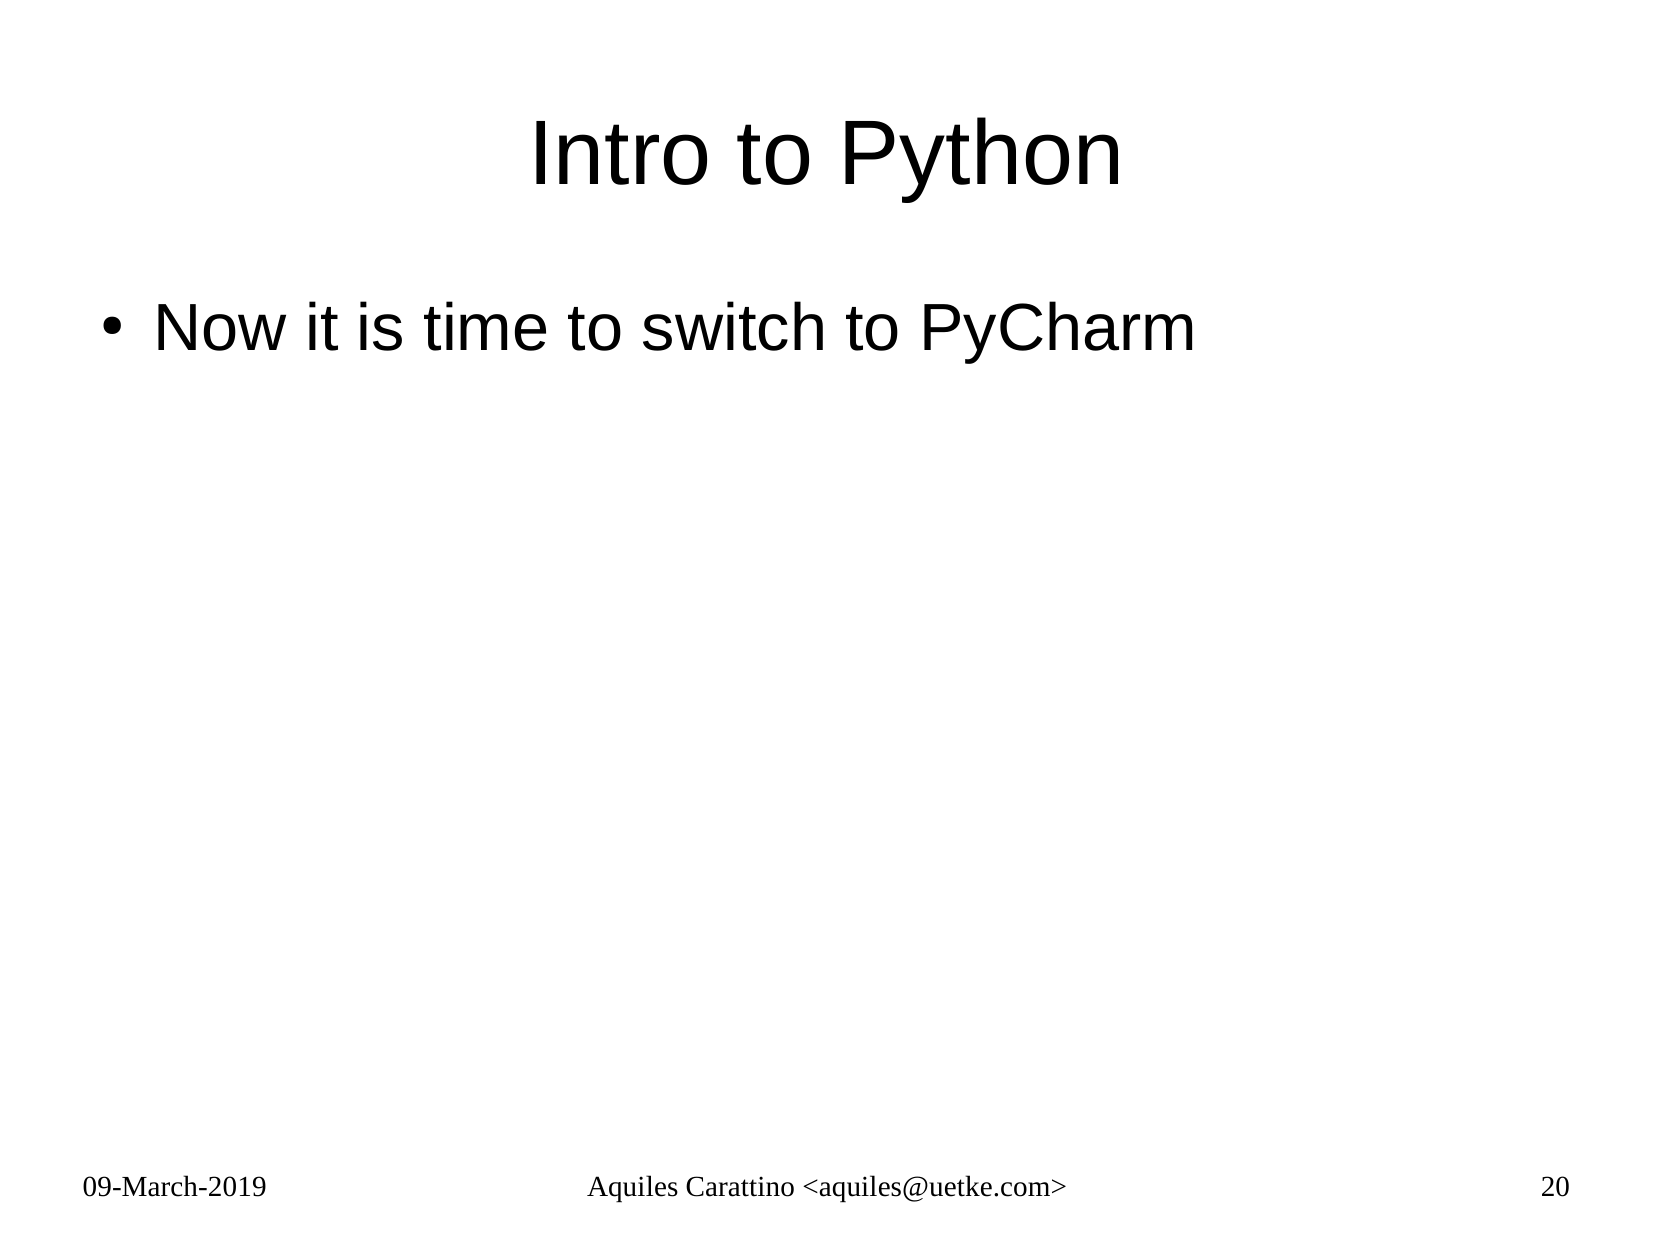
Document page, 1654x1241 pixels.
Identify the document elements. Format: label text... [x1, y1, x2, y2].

list Now it is time to switch to PyCharm [82, 290, 1571, 1010]
title Intro to Python [82, 49, 1571, 257]
